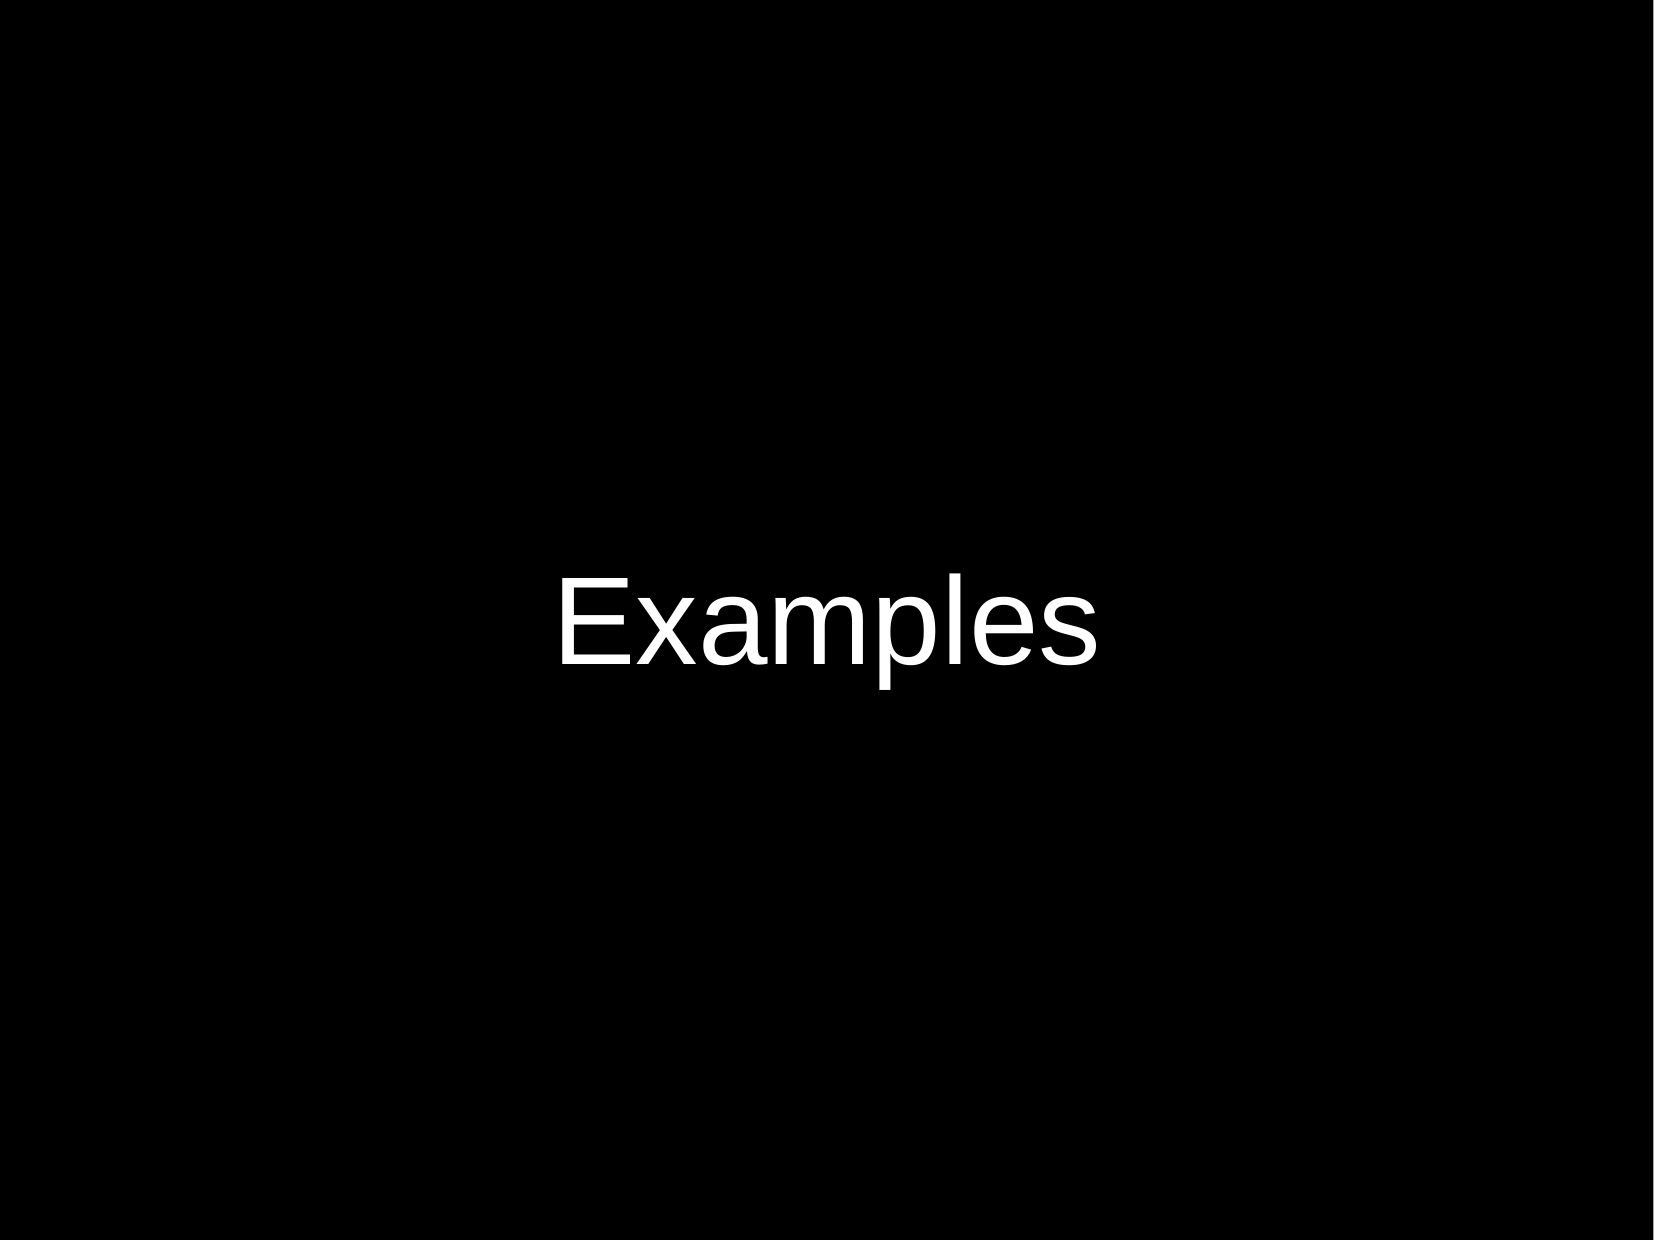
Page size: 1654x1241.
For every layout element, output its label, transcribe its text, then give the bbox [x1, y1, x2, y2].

subtitle Examples [82, 49, 1571, 1193]
